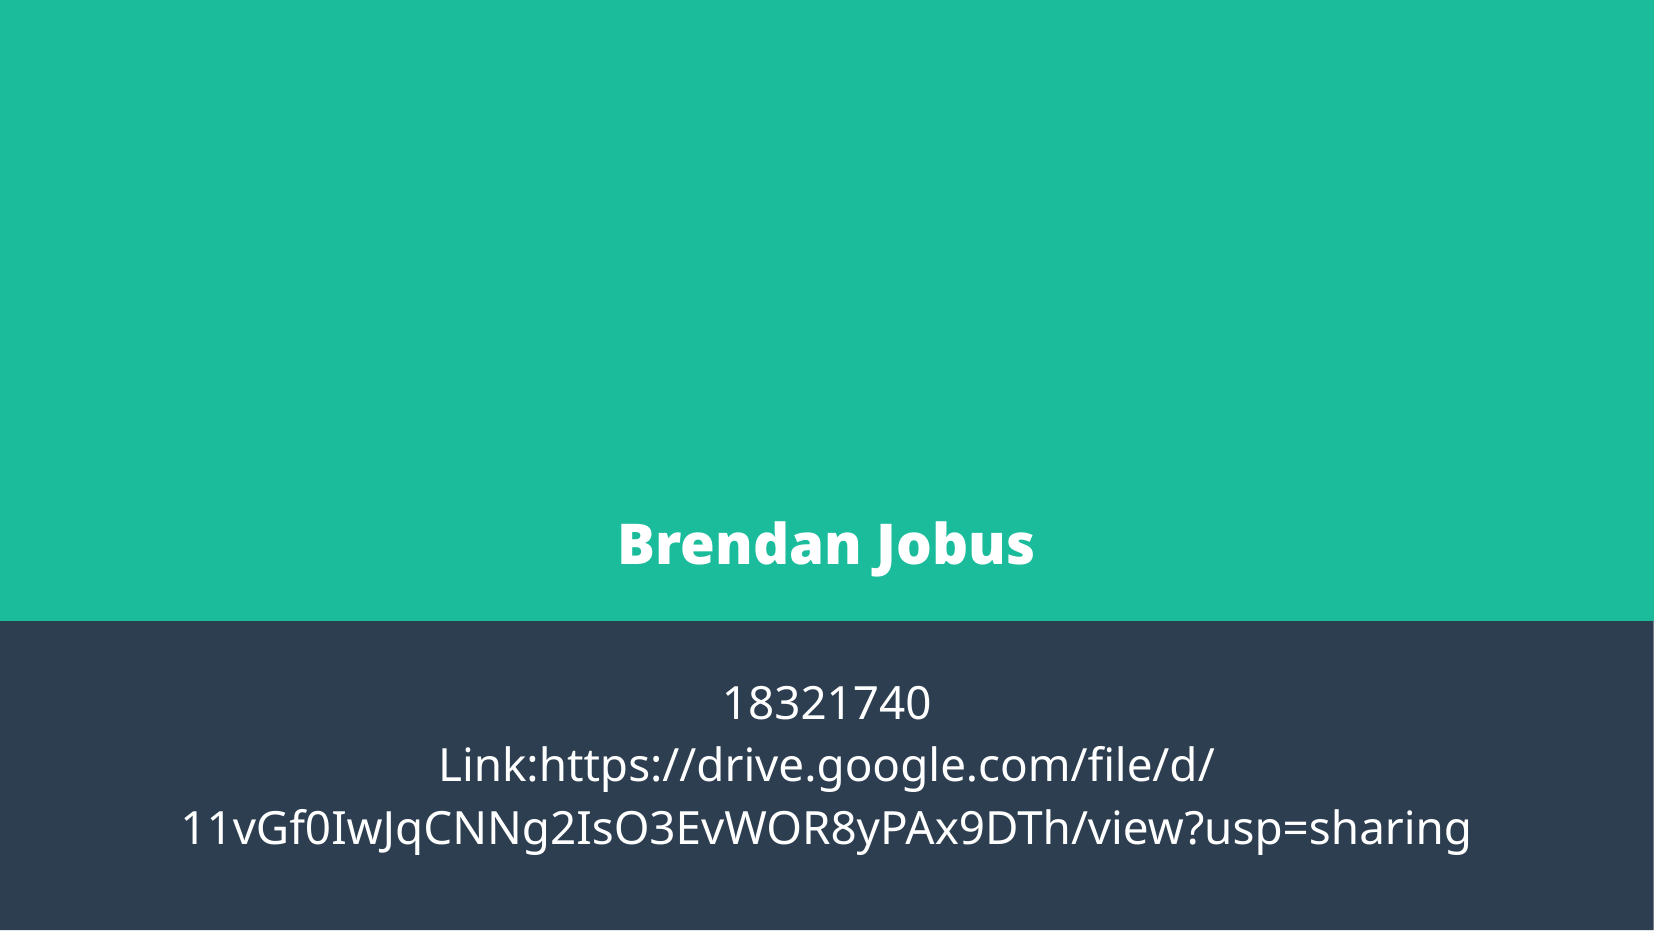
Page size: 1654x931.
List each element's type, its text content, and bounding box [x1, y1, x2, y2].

title Brendan Jobus [59, 465, 1595, 583]
subtitle 18321740 Link:https://drive.google.com/file/d/11vGf0IwJqCNNg2IsO3EvWOR8yPAx9DTh/view?usp=sharing [59, 642, 1595, 886]
